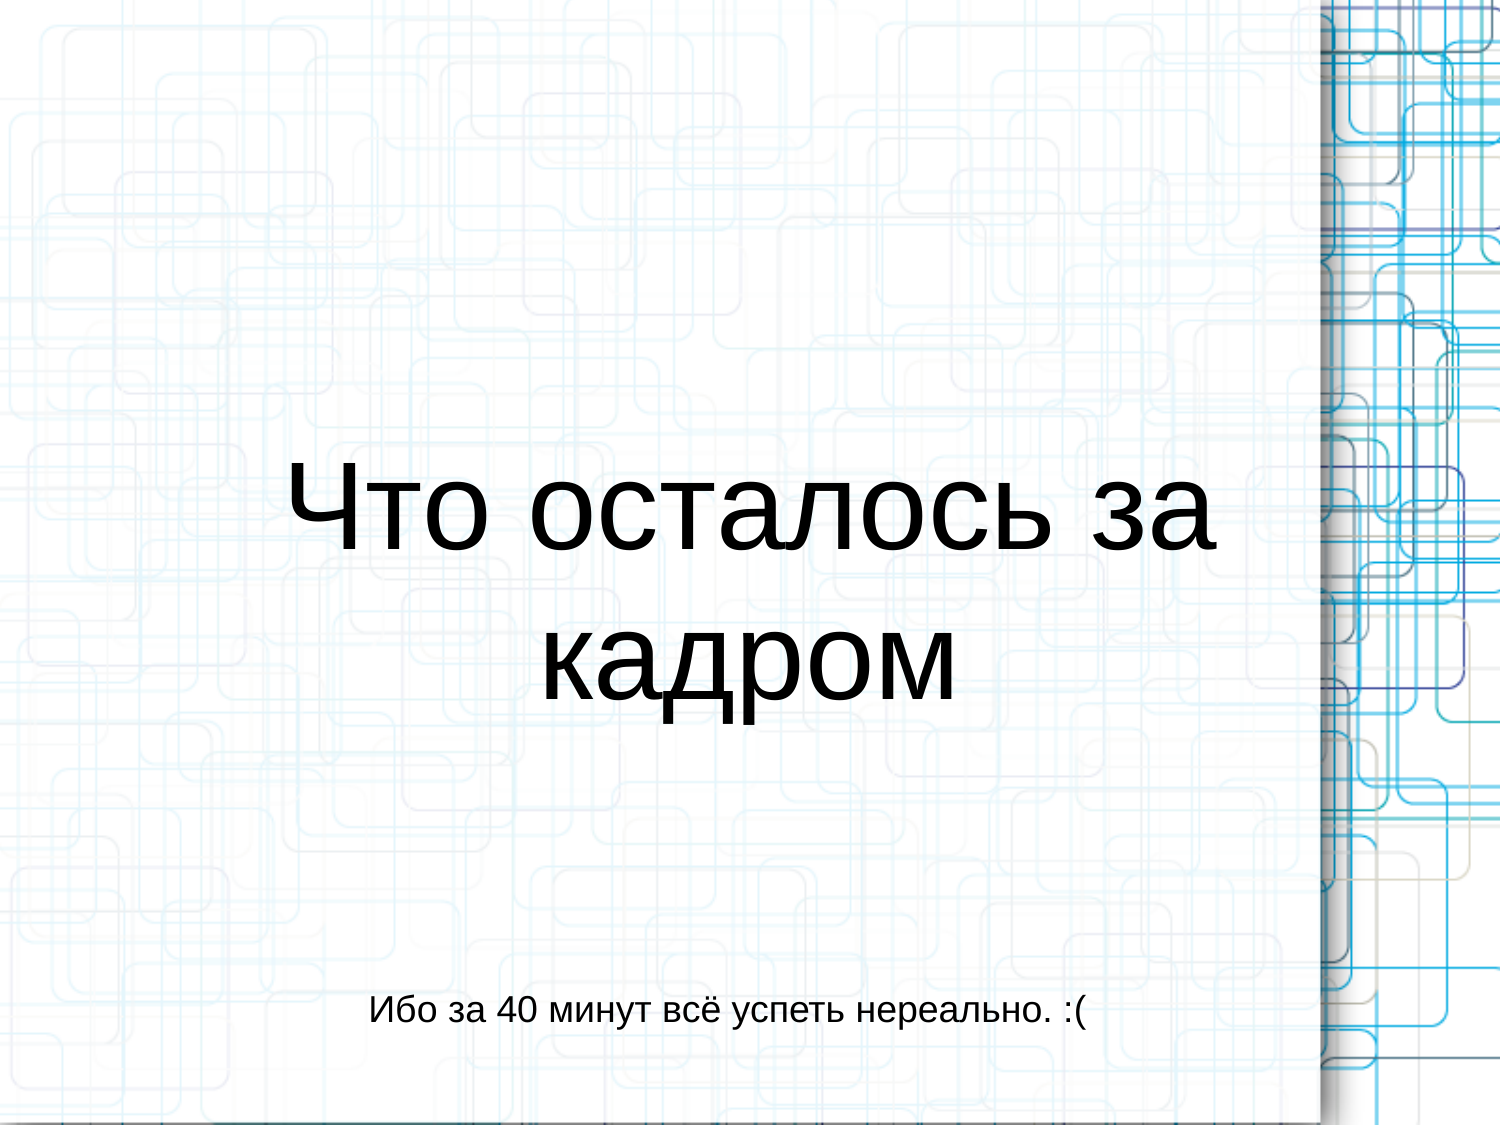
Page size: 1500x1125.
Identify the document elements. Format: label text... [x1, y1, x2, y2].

picture [0, 0, 1500, 1125]
list Что осталось за кадром [75, 166, 1425, 982]
text_box Ибо за 40 минут всё успеть нереально. :( [195, 981, 1261, 1039]
